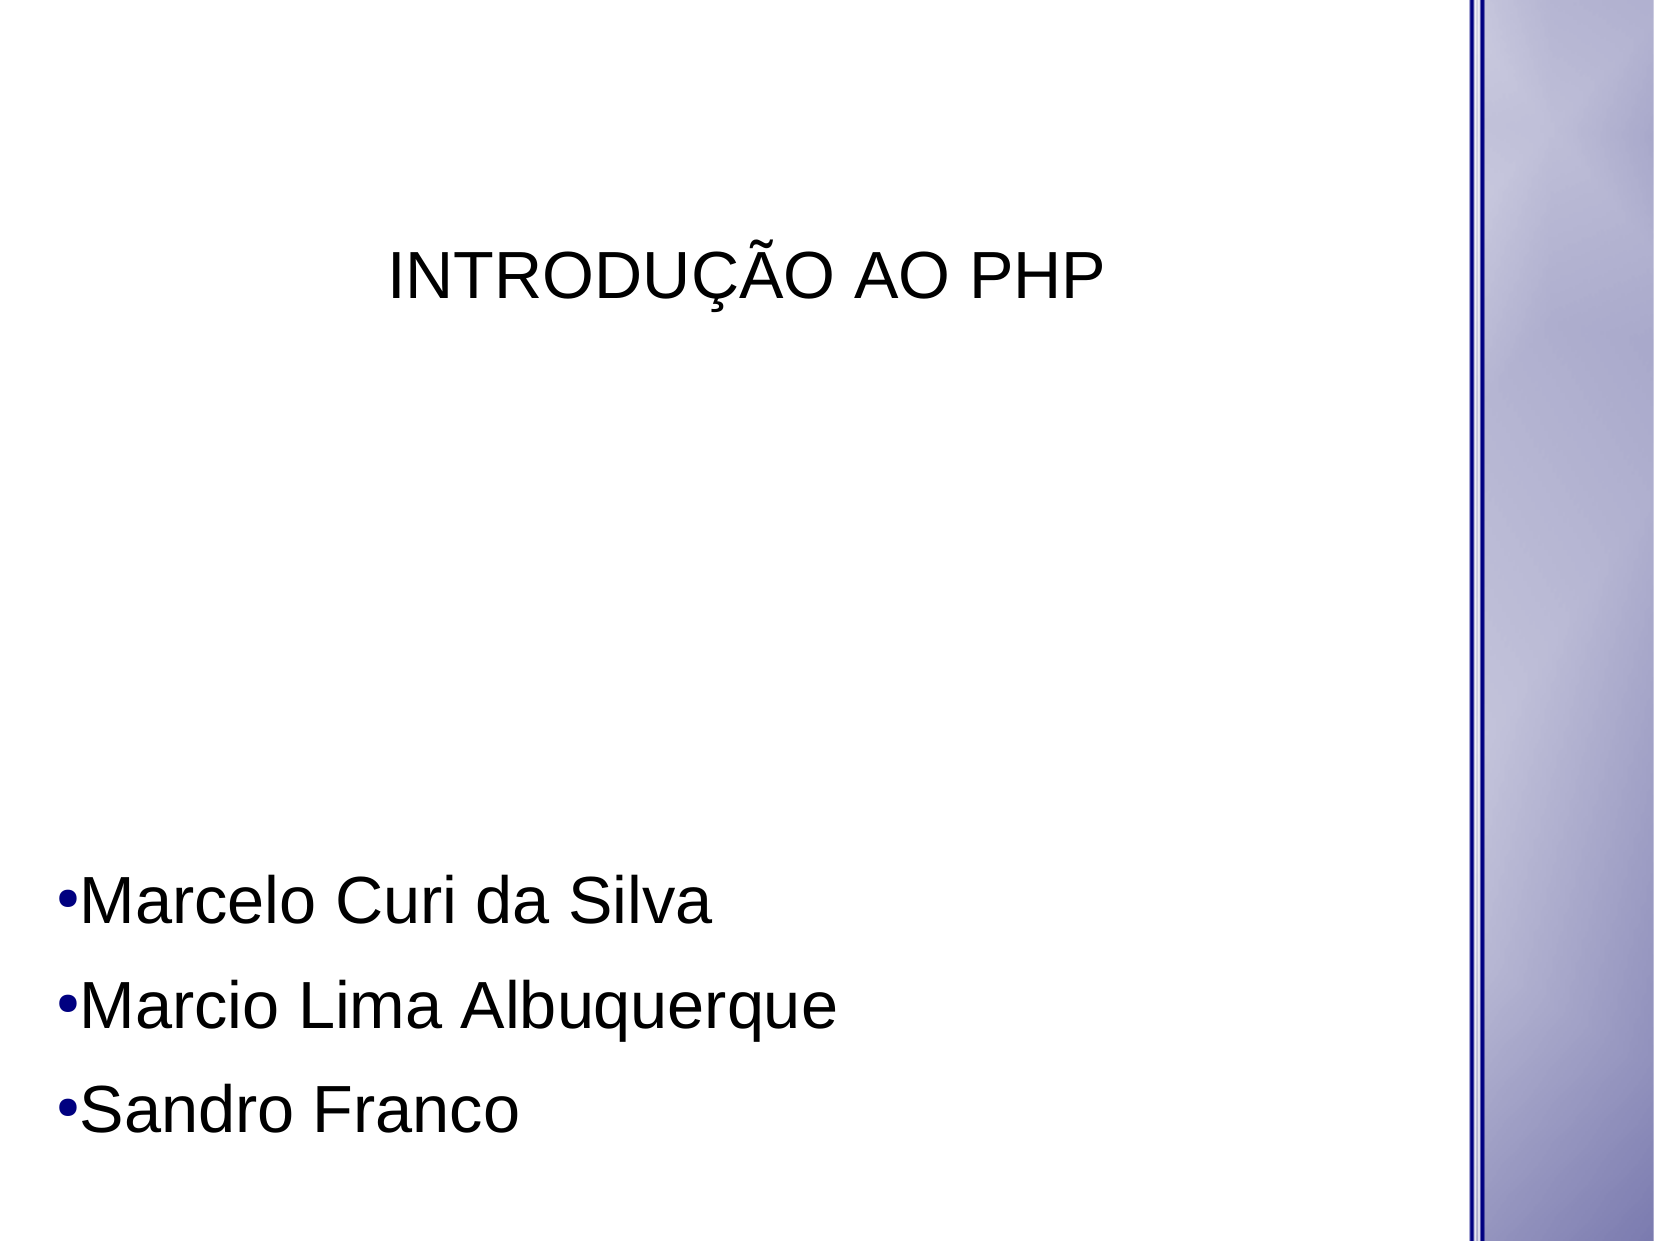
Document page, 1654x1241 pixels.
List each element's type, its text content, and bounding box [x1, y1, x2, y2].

list INTRODUÇÃO AO PHP Marcelo Curi da Silva Marcio Lima Albuquerque Sandro Franco [47, 29, 1447, 1211]
picture [0, 0, 1654, 1241]
